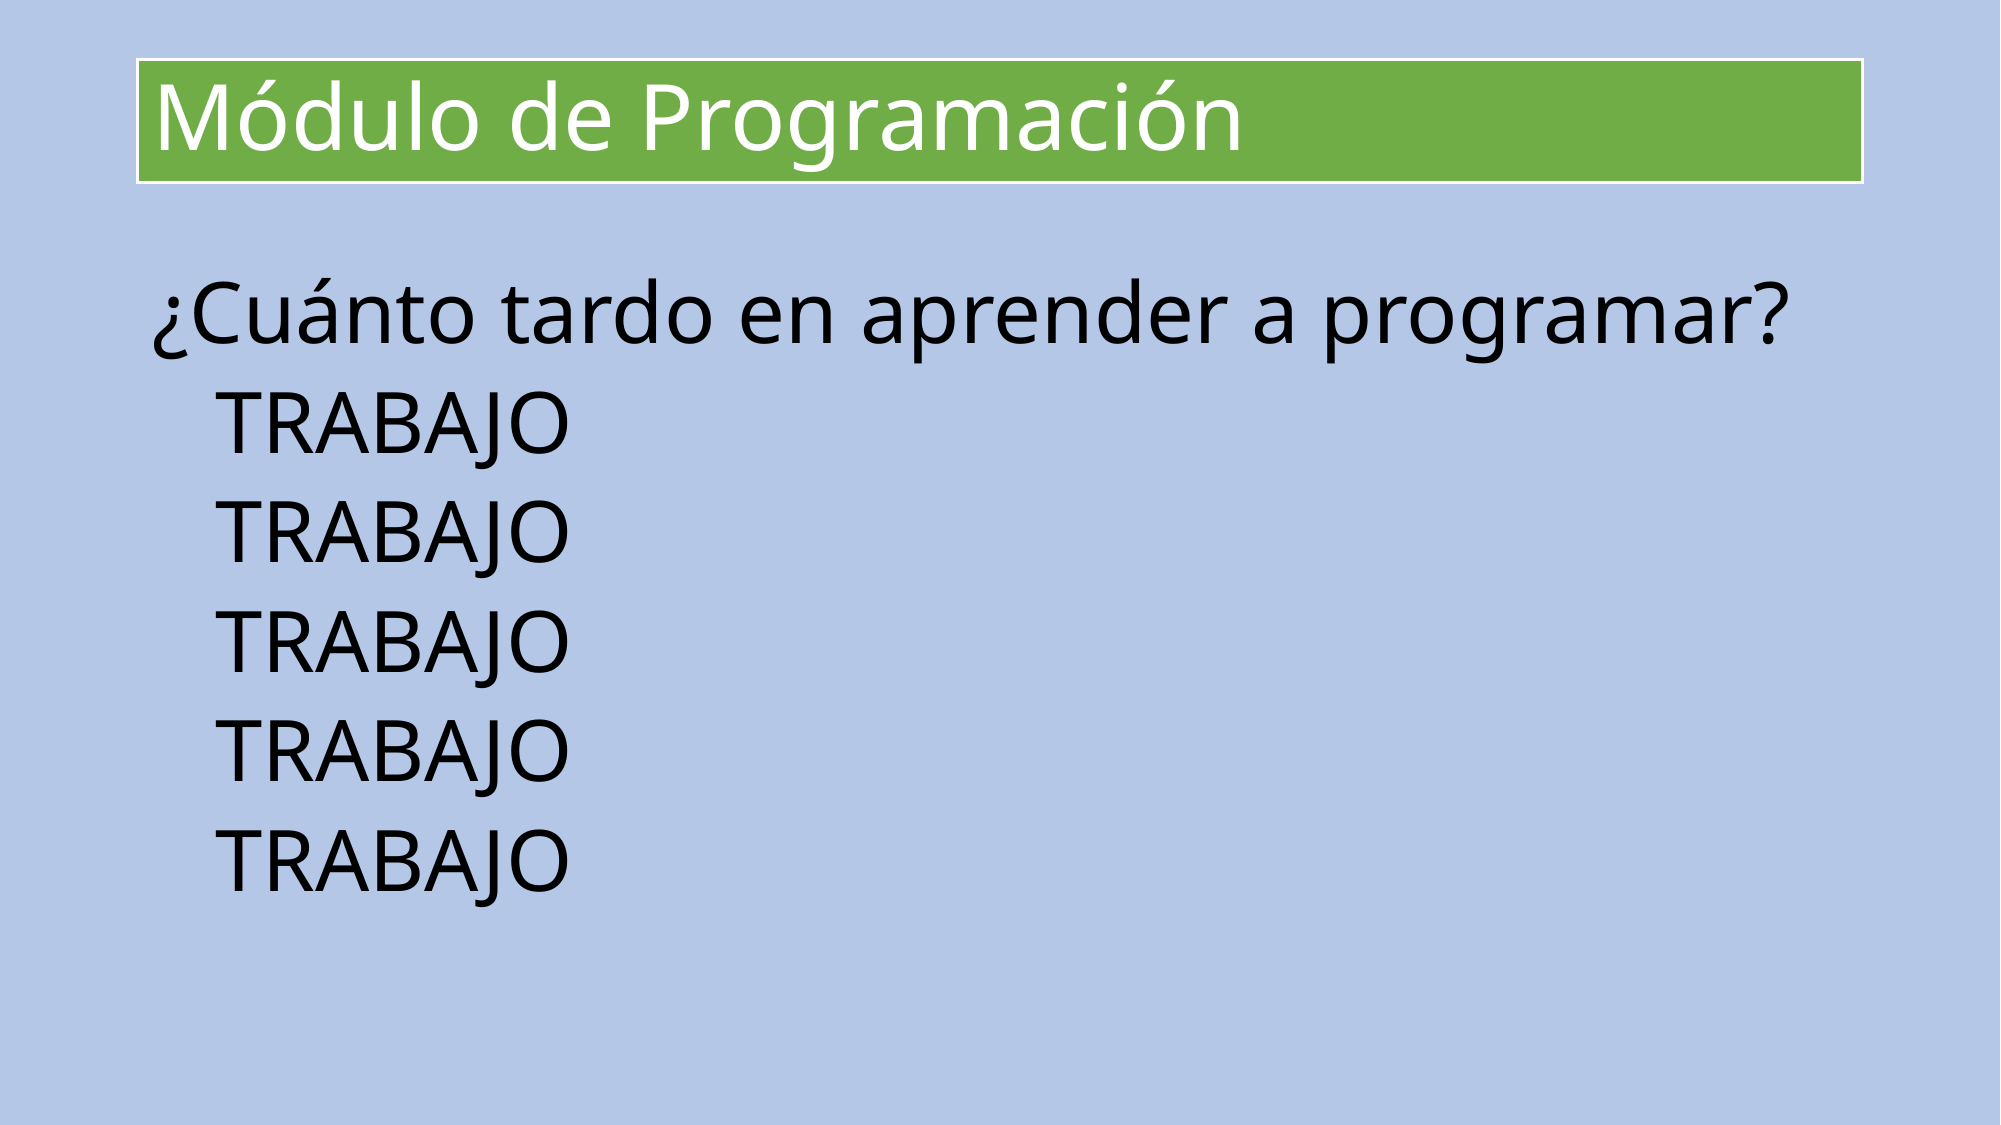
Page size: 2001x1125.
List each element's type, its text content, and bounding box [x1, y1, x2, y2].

title Módulo de Programación [137, 59, 1863, 183]
list ¿Cuánto tardo en aprender a programar? TRABAJO TRABAJO TRABAJO TRABAJO TRABAJO [137, 263, 1863, 977]
